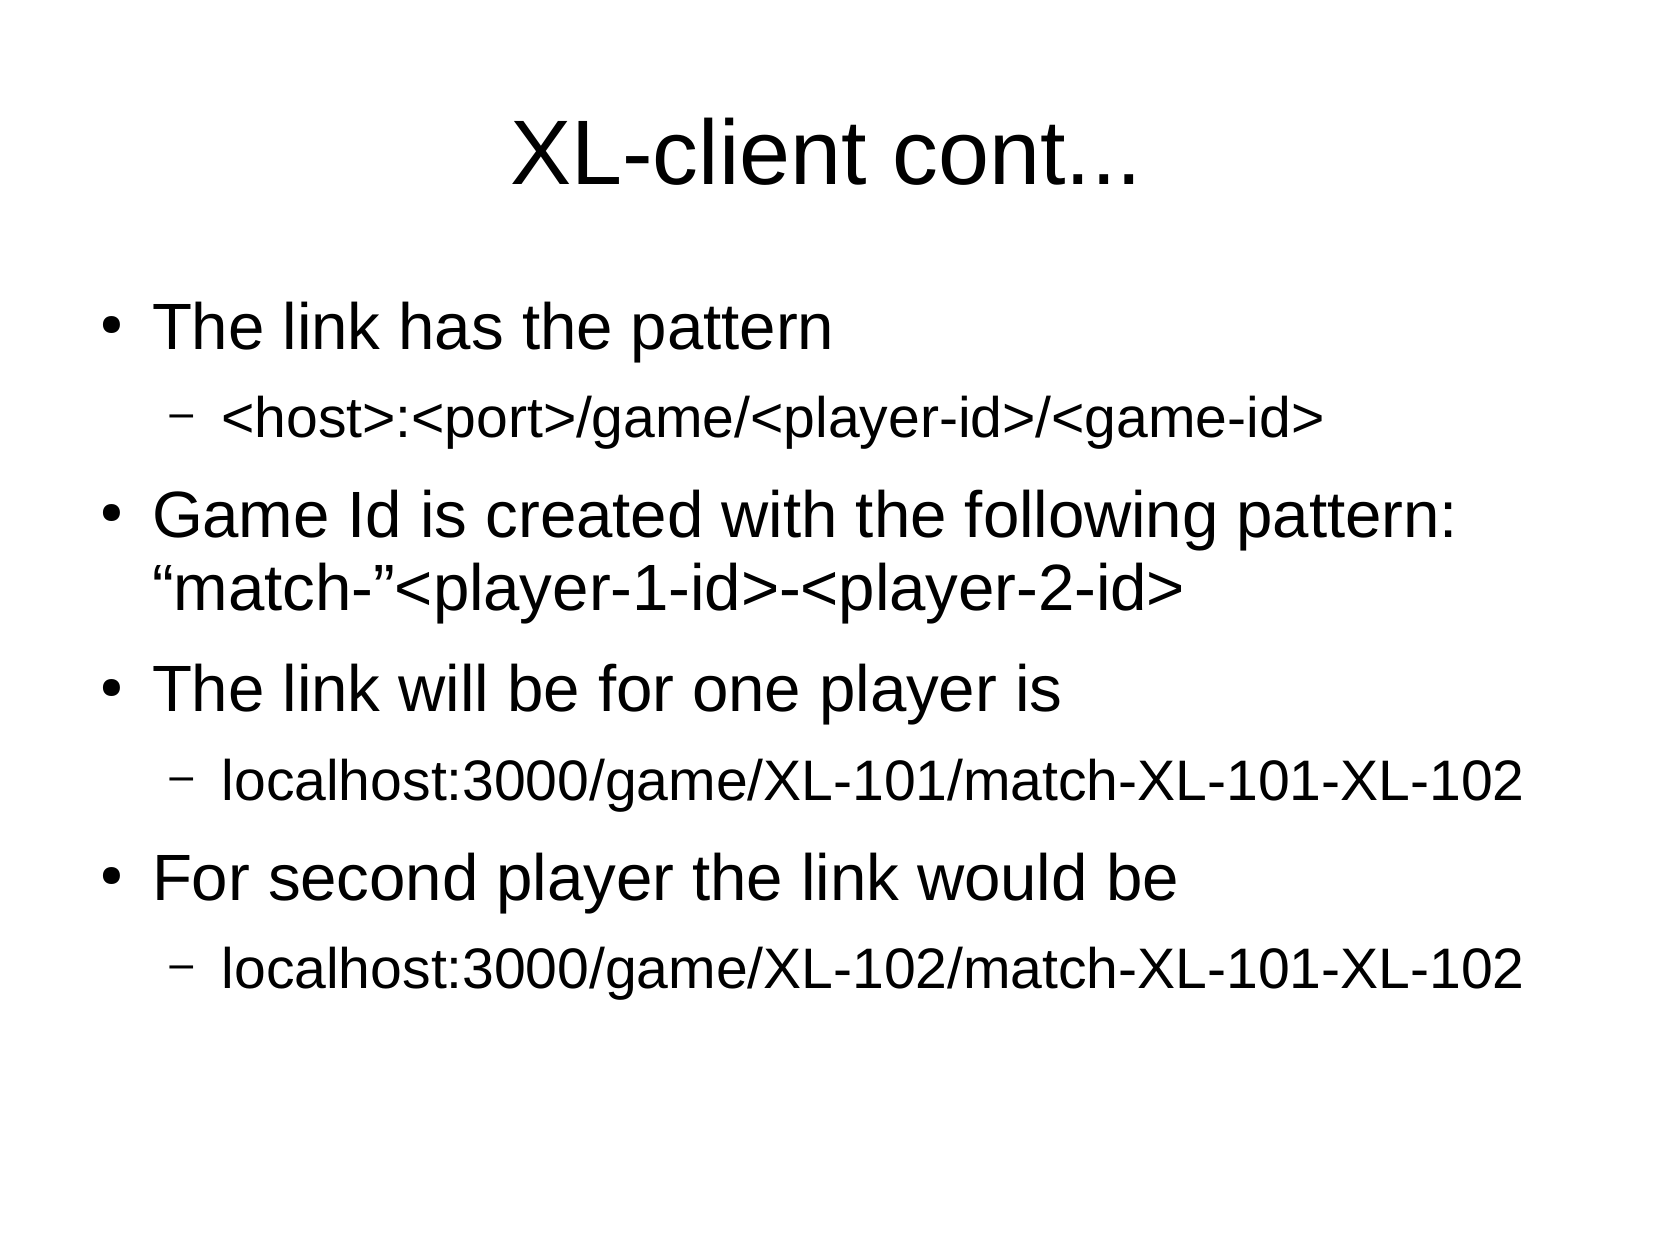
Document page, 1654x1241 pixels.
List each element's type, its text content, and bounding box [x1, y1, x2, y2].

title XL-client cont... [82, 49, 1571, 257]
list The link has the pattern <host>:<port>/game/<player-id>/<game-id> Game Id is created with the following pattern: “match-”<player-1-id>-<player-2-id> The link will be for one player is localhost:3000/game/XL-101/match-XL-101-XL-102 For second player the link would be localhost:3000/game/XL-102/match-XL-101-XL-102 [82, 290, 1571, 1010]
